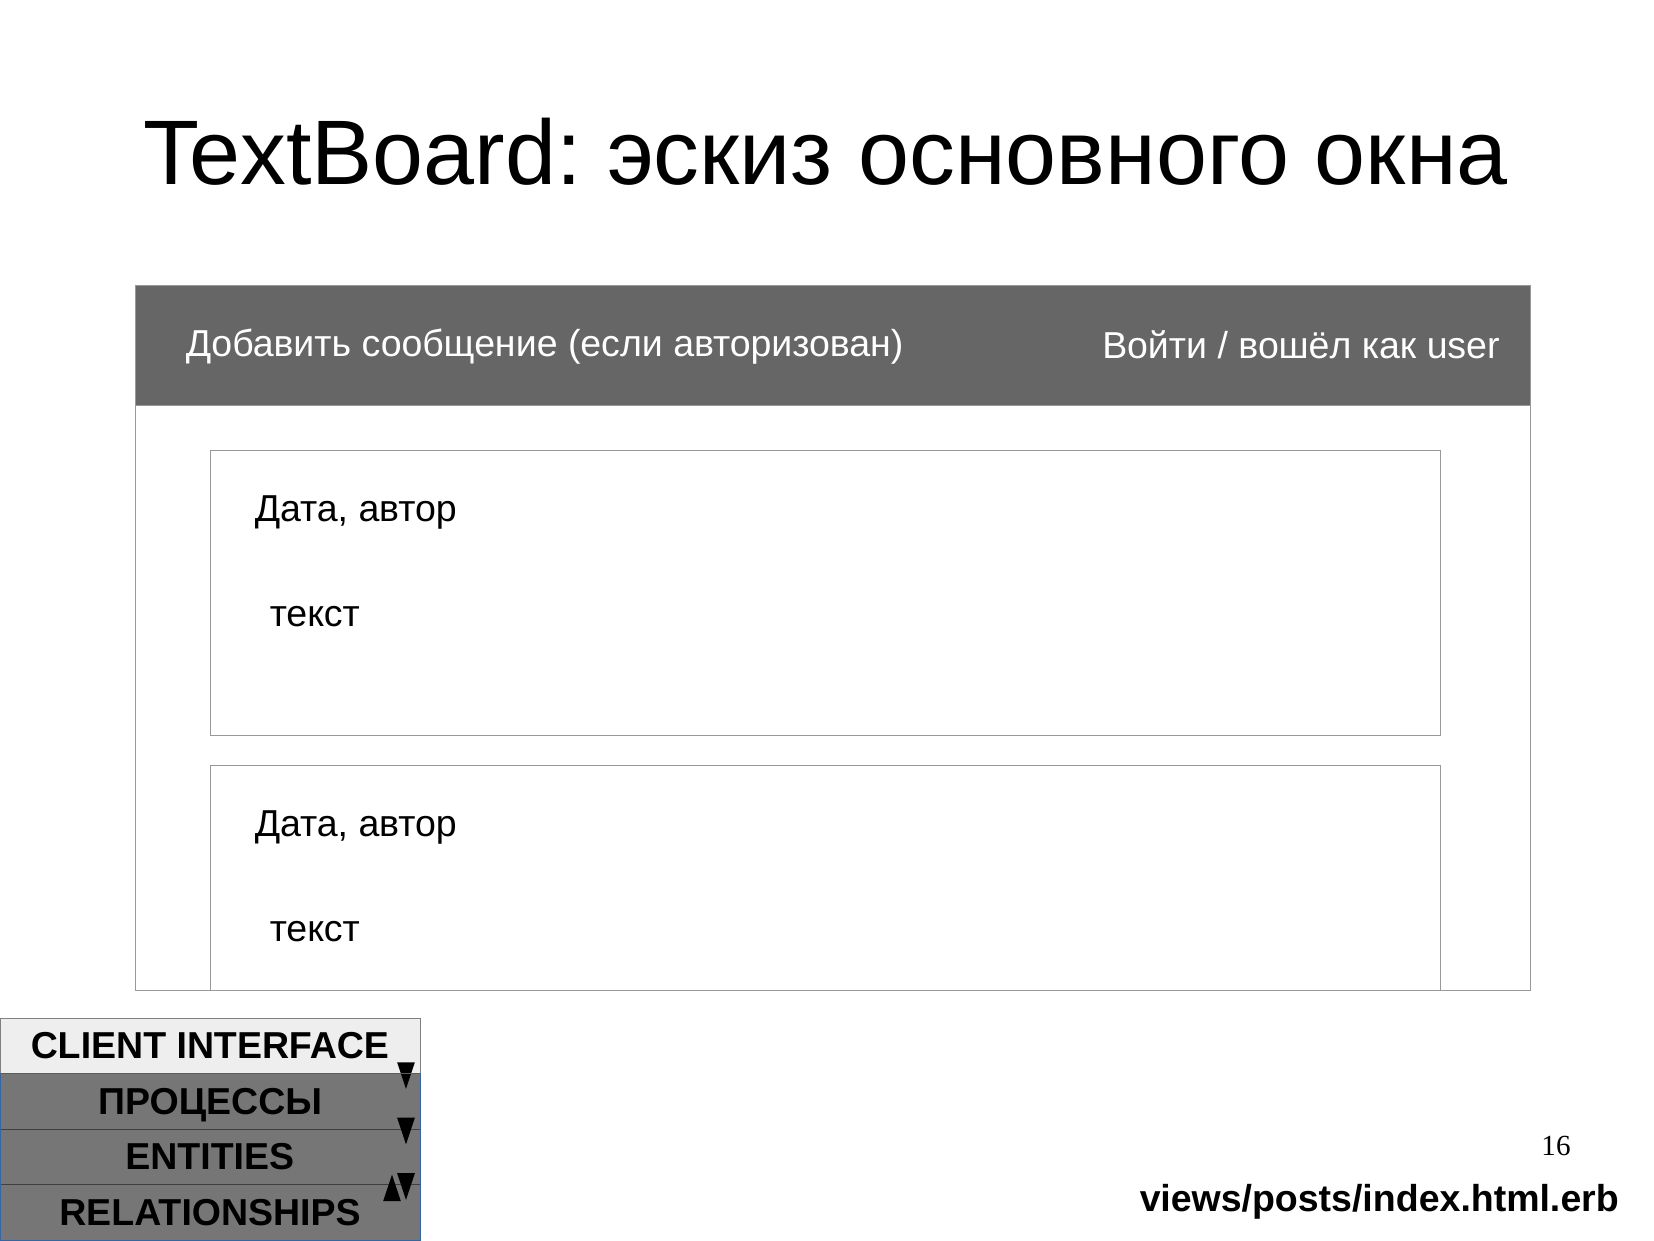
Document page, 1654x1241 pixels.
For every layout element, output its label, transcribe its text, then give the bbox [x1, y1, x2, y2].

title TextBoard: эскиз основного окна [82, 49, 1571, 257]
text_box [0, 1073, 421, 1241]
text_box Войти / вошёл как user [1087, 316, 1516, 374]
text_box [135, 285, 1531, 406]
text_box текст [255, 585, 375, 642]
text_box Добавить сообщение (если авторизован) [171, 315, 919, 372]
text_box views/posts/index.html.erb [1125, 1170, 1635, 1227]
text_box текст [255, 900, 375, 957]
text_box Дата, автор [240, 480, 472, 537]
text_box CLIENT INTERFACE [0, 1018, 421, 1073]
text_box Дата, автор [240, 795, 472, 852]
